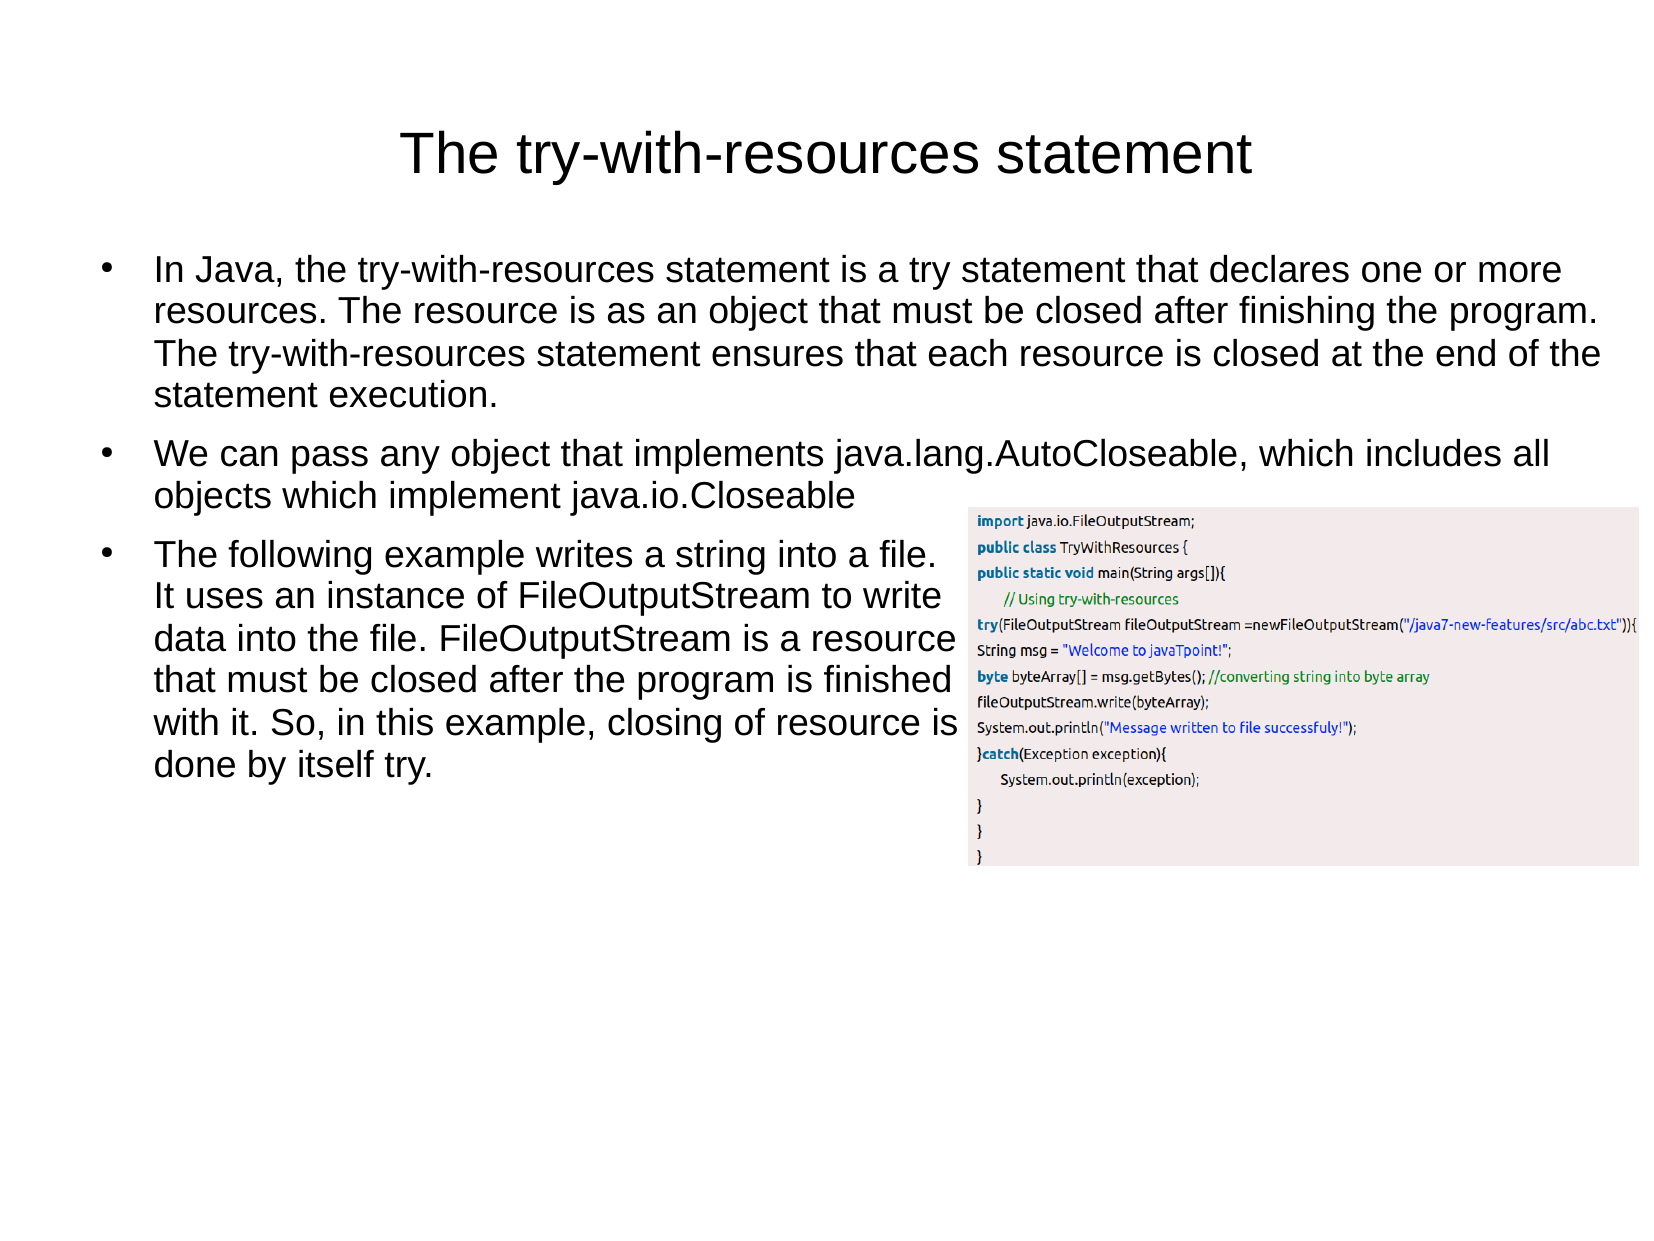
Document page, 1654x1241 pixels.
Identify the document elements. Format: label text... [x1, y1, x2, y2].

list In Java, the try-with-resources statement is a try statement that declares one or more resources. The resource is as an object that must be closed after finishing the program. The try-with-resources statement ensures that each resource is closed at the end of the statement execution. We can pass any object that implements java.lang.AutoCloseable, which includes all objects which implement java.io.Closeable The following example writes a string into a file. It uses an instance of FileOutputStream to write data into the file. FileOutputStream is a resource that must be closed after the program is finished with it. So, in this example, closing of resource is done by itself try. [82, 248, 1619, 1104]
title The try-with-resources statement [82, 49, 1571, 248]
picture [968, 507, 1639, 866]
